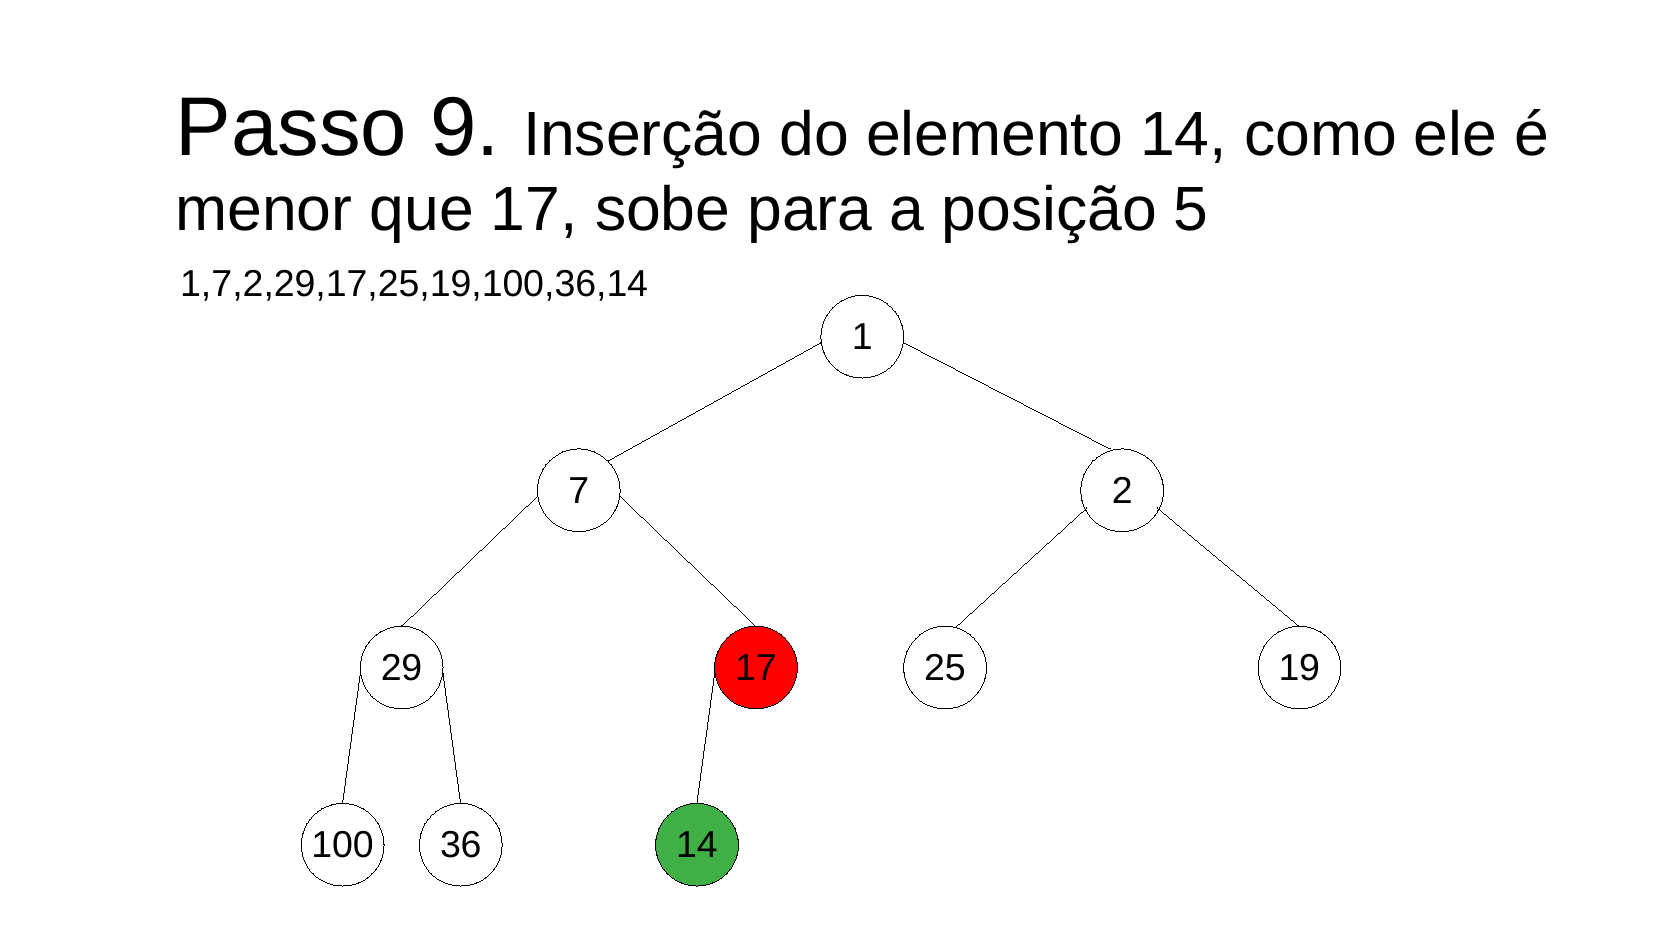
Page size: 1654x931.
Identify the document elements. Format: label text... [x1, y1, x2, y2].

text_box 19 [1258, 626, 1341, 709]
text_box 17 [714, 626, 798, 709]
text_box 14 [655, 803, 739, 887]
text_box 25 [903, 626, 987, 709]
text_box 2 [1080, 448, 1164, 532]
text_box 1 [820, 295, 904, 379]
text_box 7 [537, 448, 621, 532]
text_box Passo 9. Inserção do elemento 14, como ele é menor que 17, sobe para a posição 5 [160, 73, 1571, 251]
text_box 1,7,2,29,17,25,19,100,36,14 [165, 255, 709, 355]
text_box 29 [360, 626, 444, 709]
text_box 36 [419, 803, 503, 887]
text_box 100 [301, 803, 385, 887]
